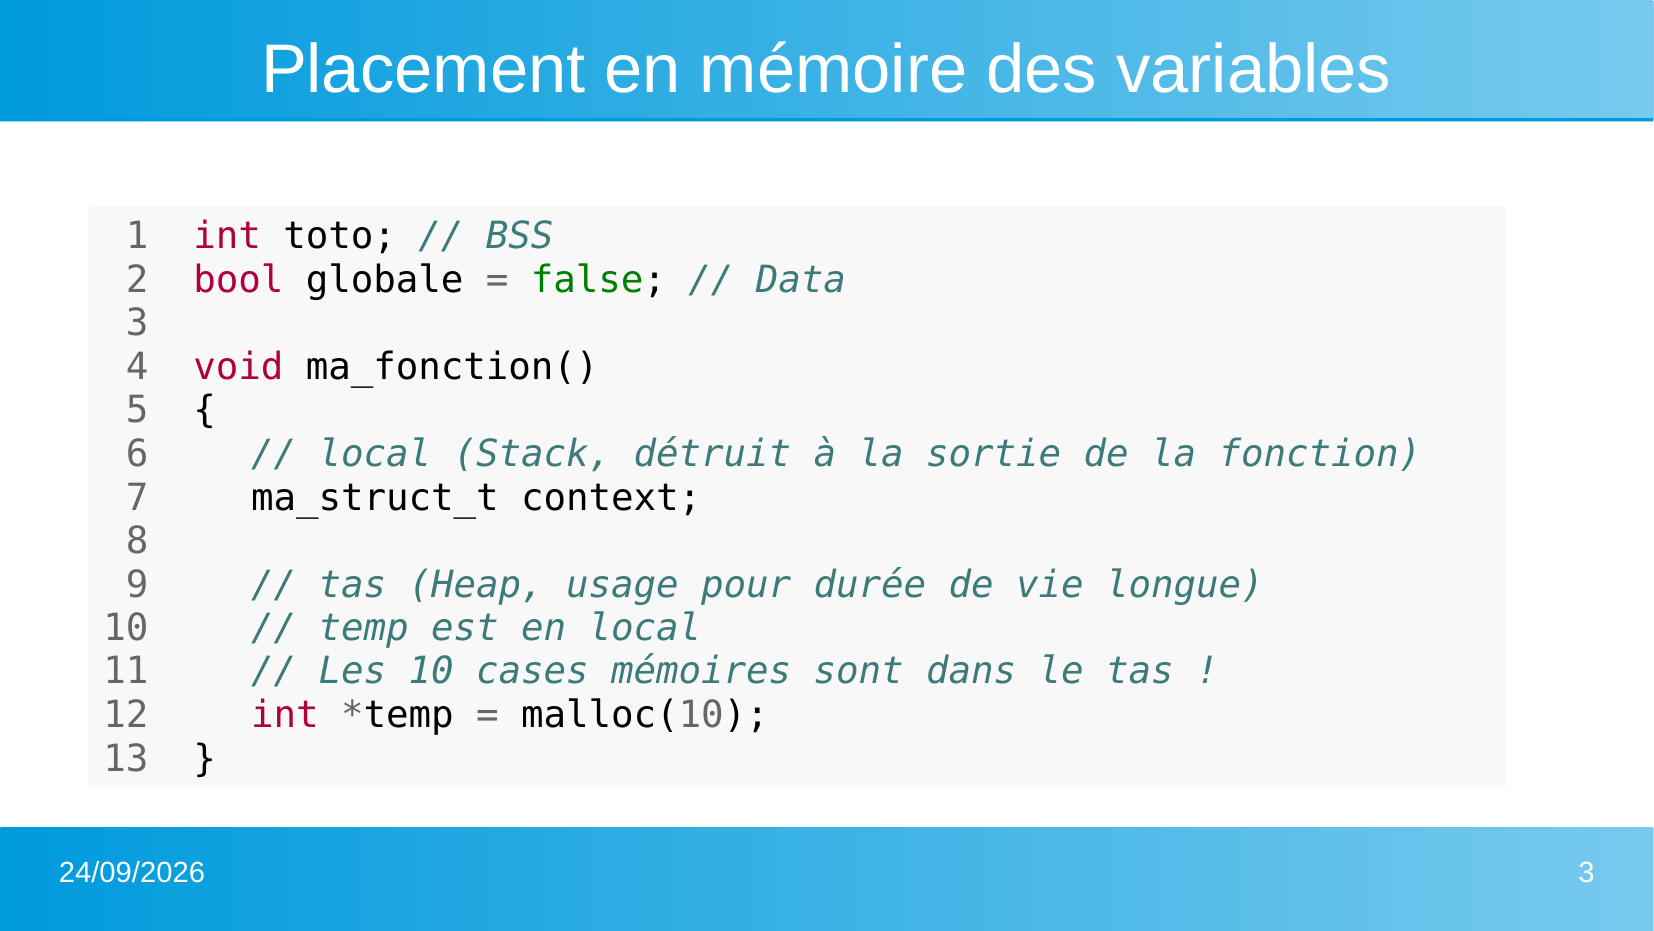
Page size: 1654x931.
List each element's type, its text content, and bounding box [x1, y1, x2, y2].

text_box 1 int toto; // BSS 2 bool globale = false; // Data 3 4 void ma_fonction() 5 { 6 // local (Stack, détruit à la sortie de la fonction) 7 ma_struct_t context; 8 9 // tas (Heap, usage pour durée de vie longue) 10 // temp est en local 11 // Les 10 cases mémoires sont dans le tas ! 12 int *temp = malloc(10); 13 } [88, 206, 1506, 788]
title Placement en mémoire des variables [59, 29, 1595, 108]
